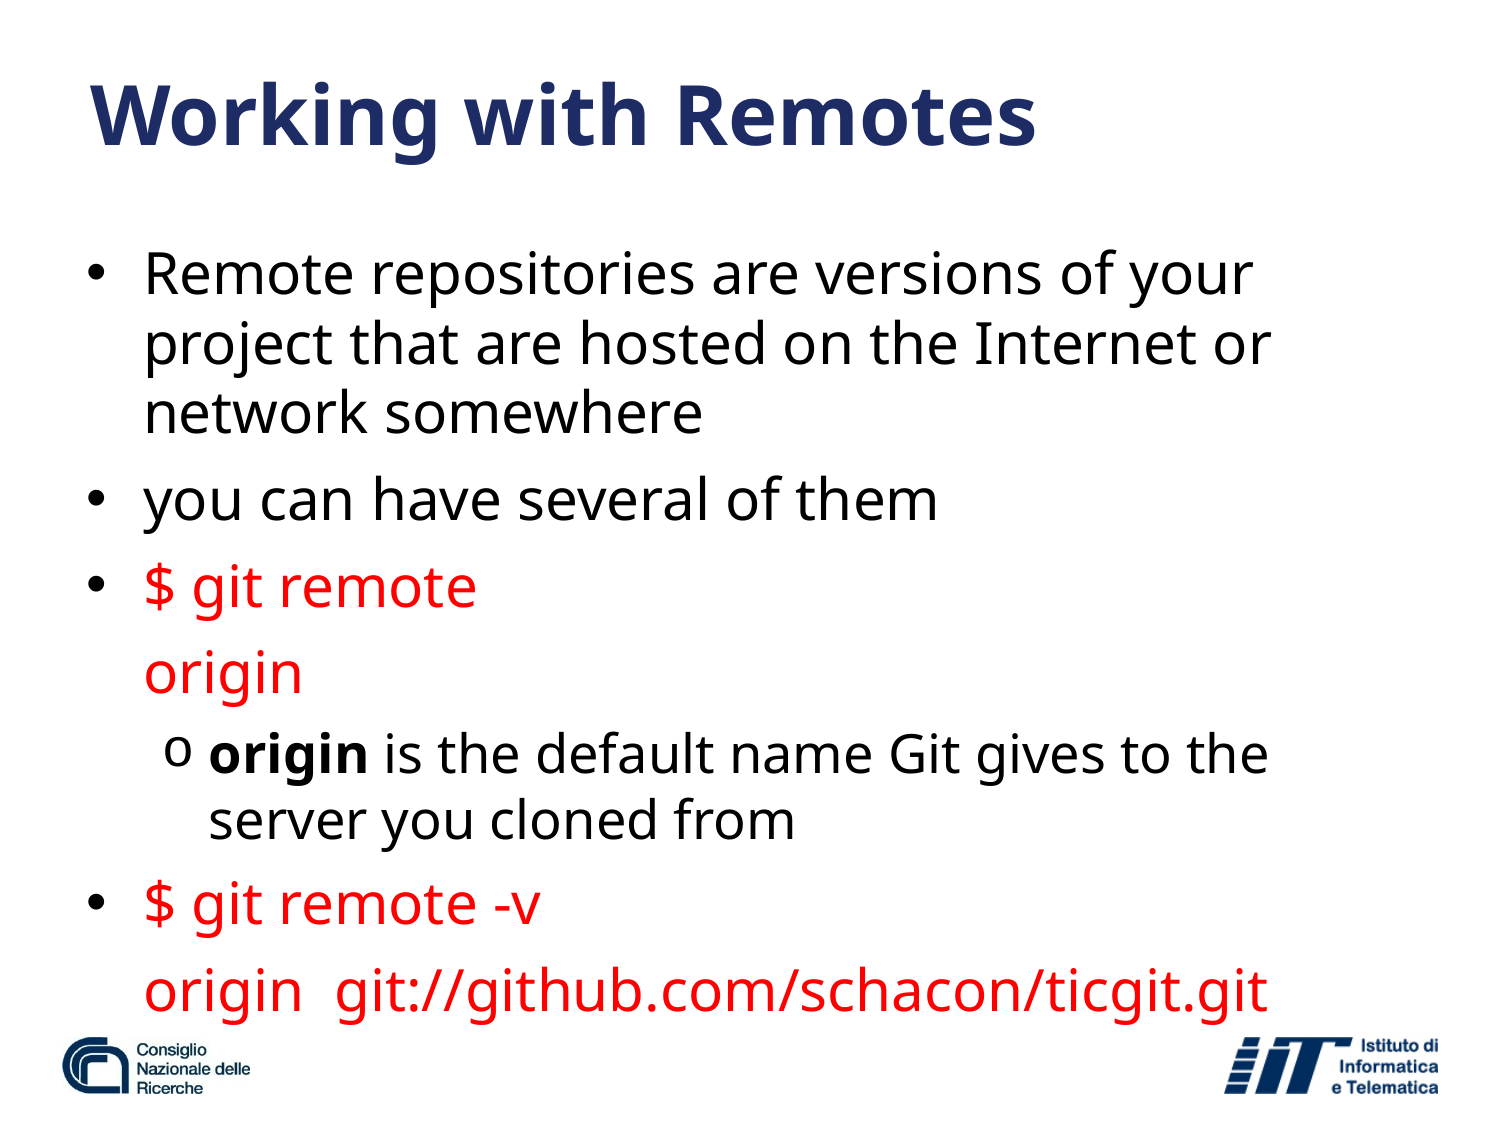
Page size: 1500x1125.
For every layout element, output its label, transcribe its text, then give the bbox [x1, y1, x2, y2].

picture [62, 1037, 250, 1094]
title Working with Remotes [74, 45, 1449, 180]
picture [1224, 1037, 1438, 1094]
list Remote repositories are versions of your project that are hosted on the Internet or network somewhere you can have several of them $ git remote origin origin is the default name Git gives to the server you cloned from $ git remote -v origin git://github.com/schacon/ticgit.git [71, 228, 1422, 1032]
